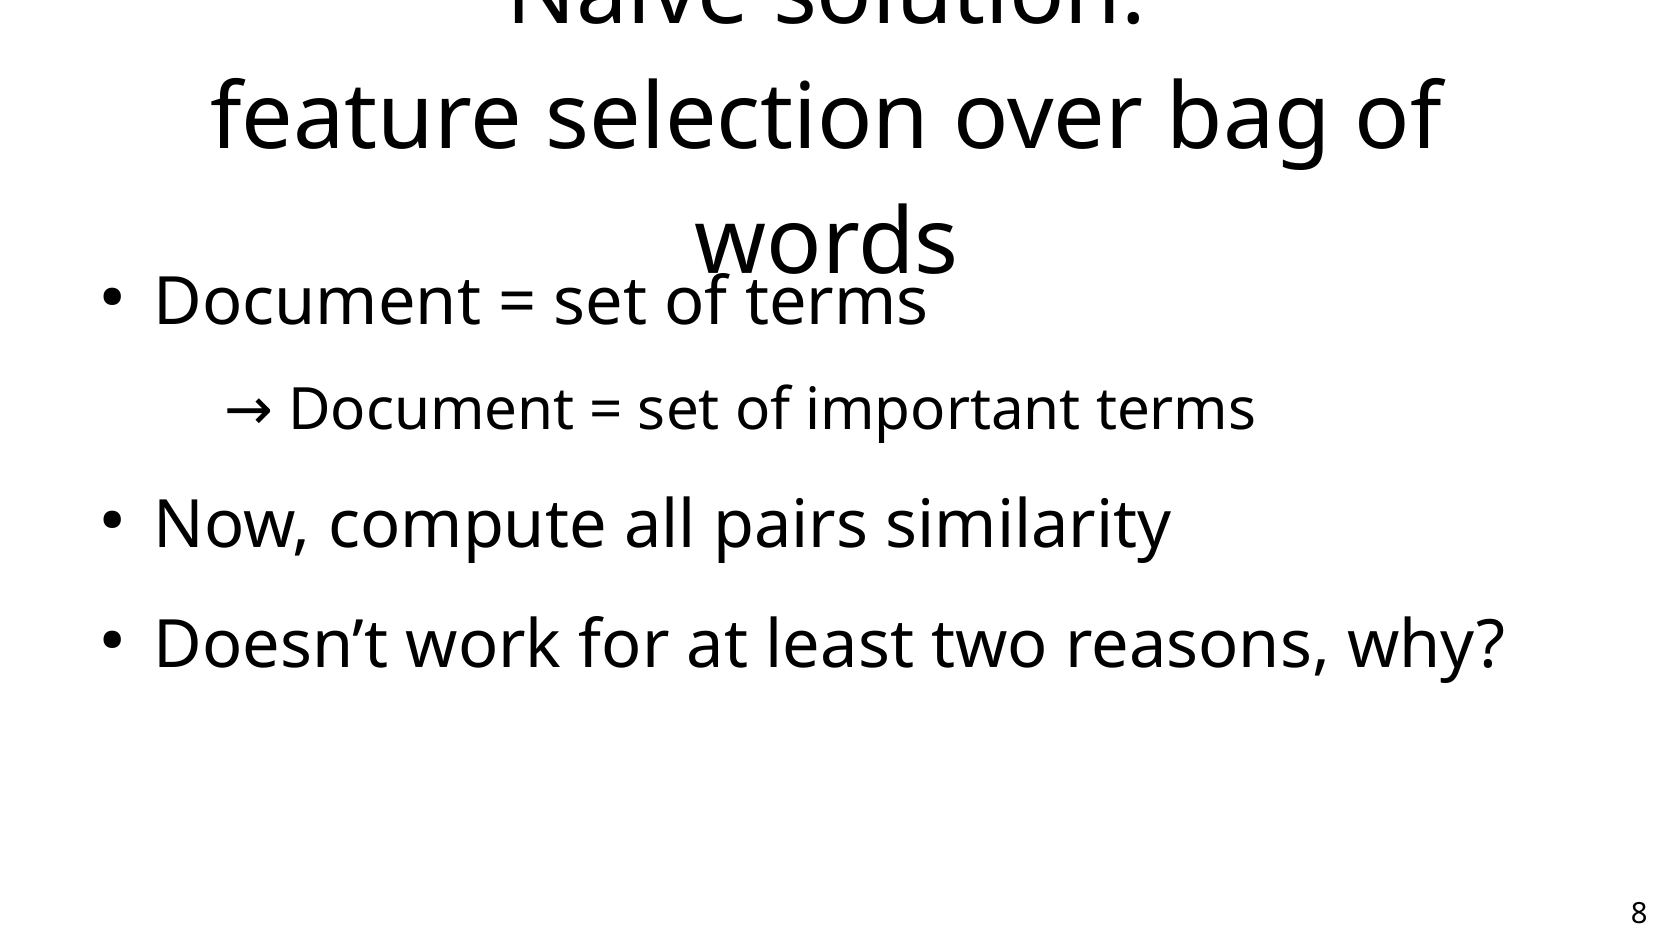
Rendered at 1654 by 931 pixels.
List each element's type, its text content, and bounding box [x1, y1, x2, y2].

list Document = set of terms → Document = set of important terms Now, compute all pairs similarity Doesn’t work for at least two reasons, why? [82, 253, 1571, 793]
title Naïve solution: feature selection over bag of words [82, 1, 1571, 226]
